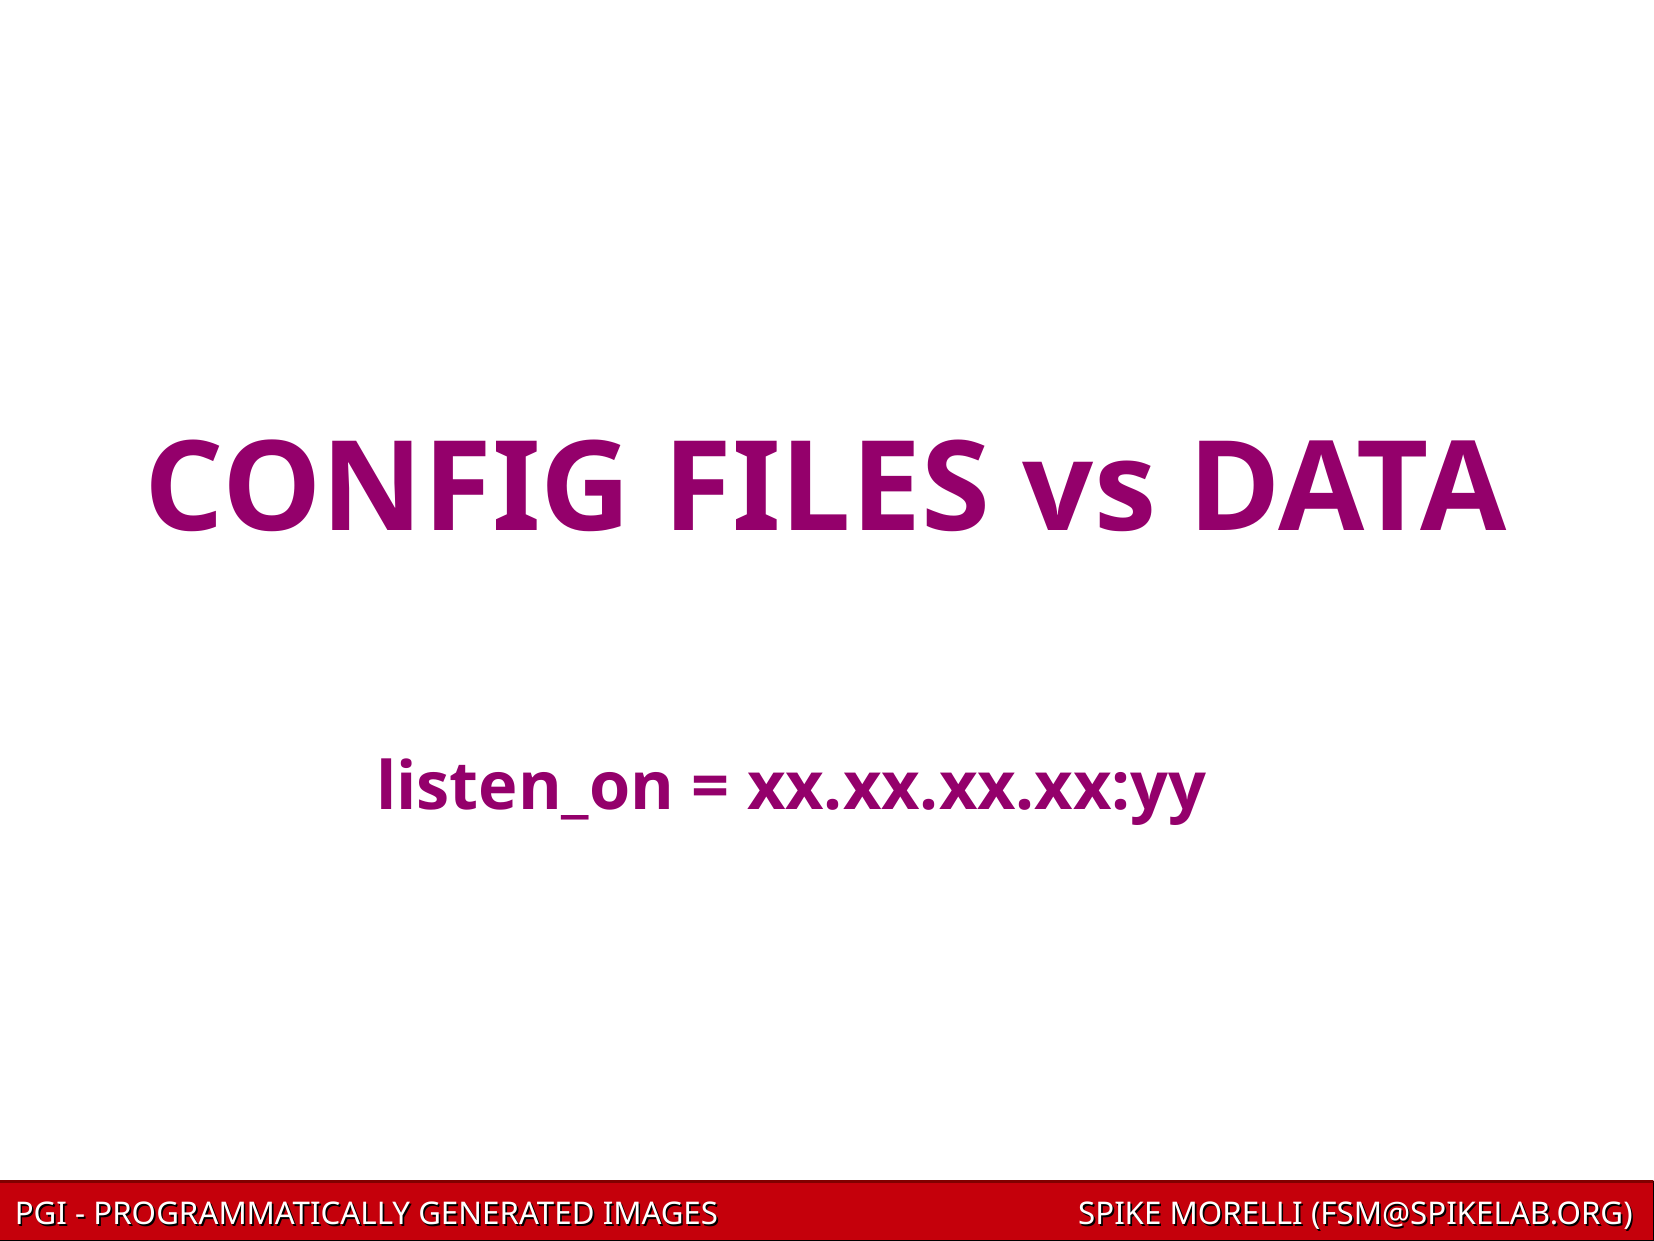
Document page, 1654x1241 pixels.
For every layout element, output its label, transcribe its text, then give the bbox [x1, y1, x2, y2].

text_box [0, 1183, 1654, 1241]
text_box SPIKE MORELLI (FSM@SPIKELAB.ORG) [1063, 1184, 1643, 1235]
text_box PGI - PROGRAMMATICALLY GENERATED IMAGES [0, 1184, 722, 1235]
text_box CONFIG FILES vs DATA listen_on = xx.xx.xx.xx:yy [130, 389, 1506, 760]
